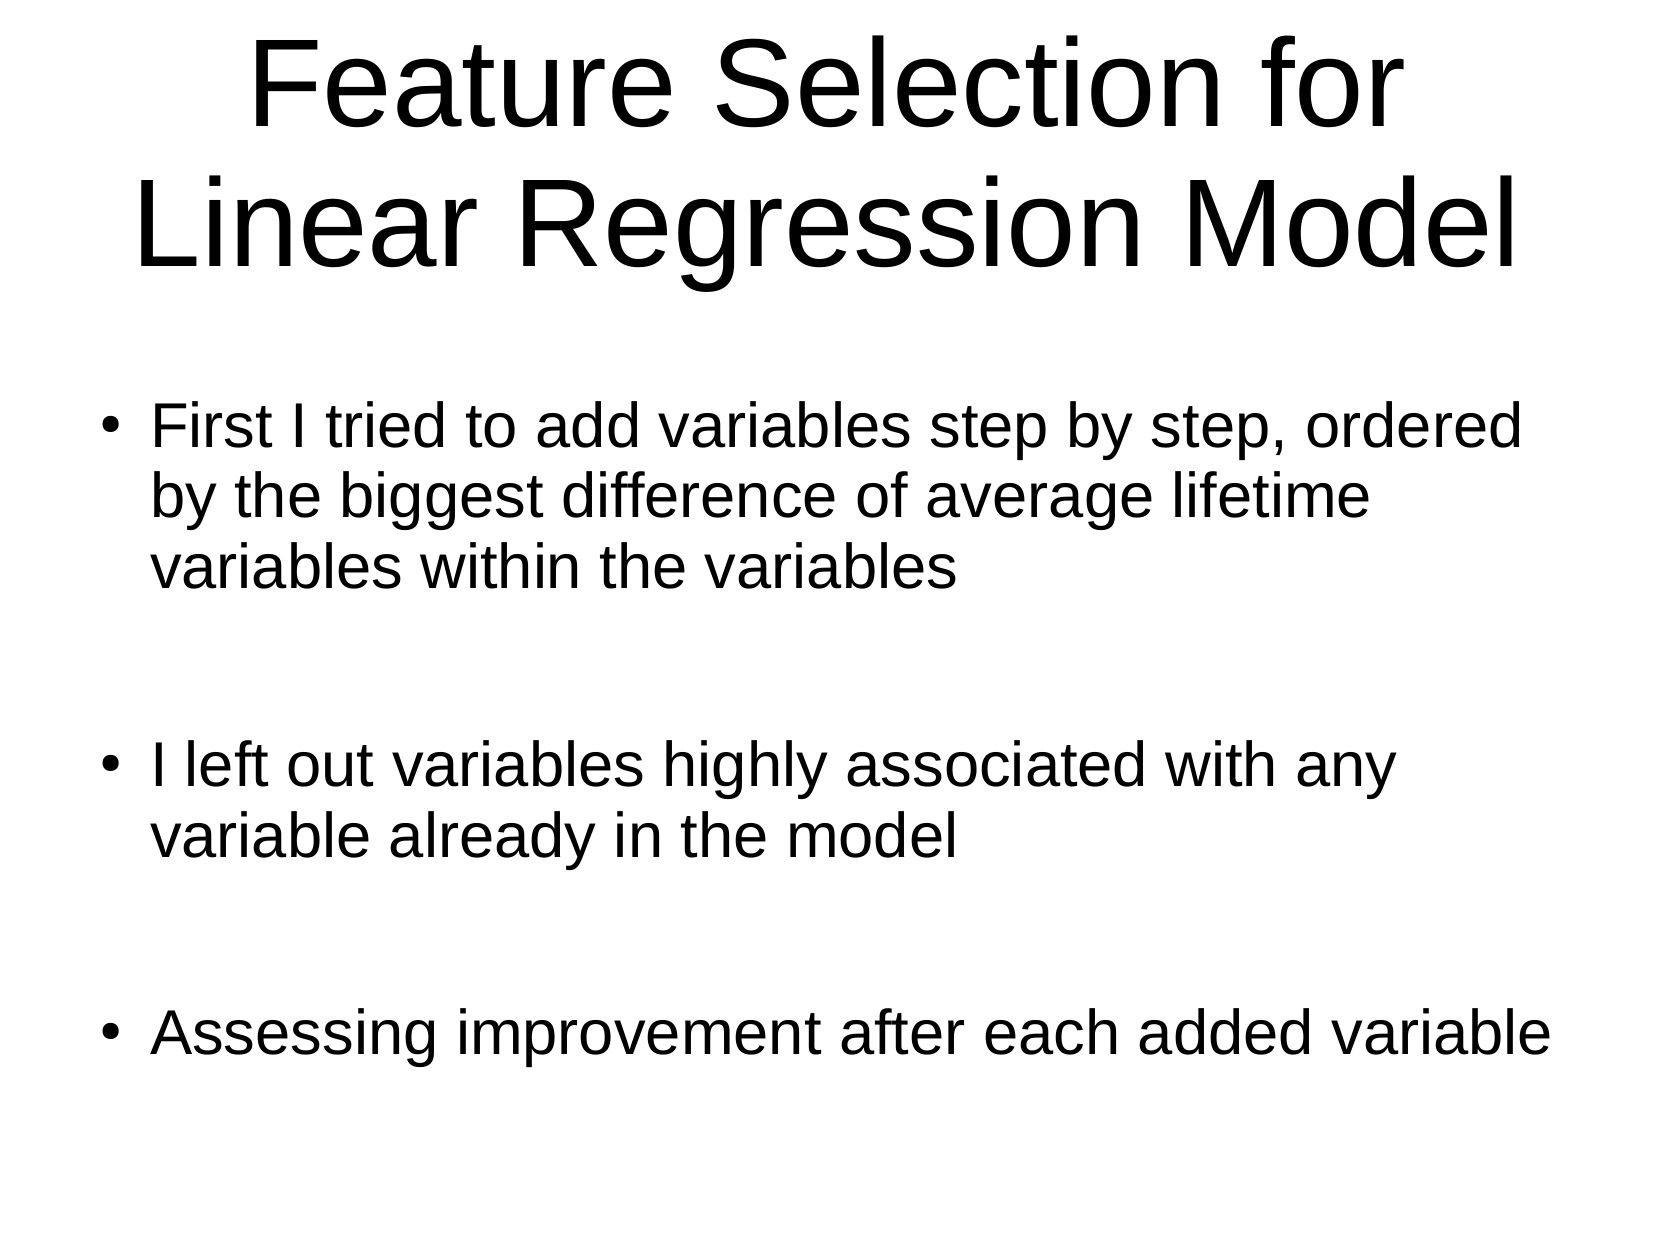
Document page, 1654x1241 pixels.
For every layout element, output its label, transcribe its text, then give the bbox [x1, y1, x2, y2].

list First I tried to add variables step by step, ordered by the biggest difference of average lifetime variables within the variables I left out variables highly associated with any variable already in the model Assessing improvement after each added variable [82, 390, 1571, 1110]
title Feature Selection for Linear Regression Model [82, 13, 1571, 293]
